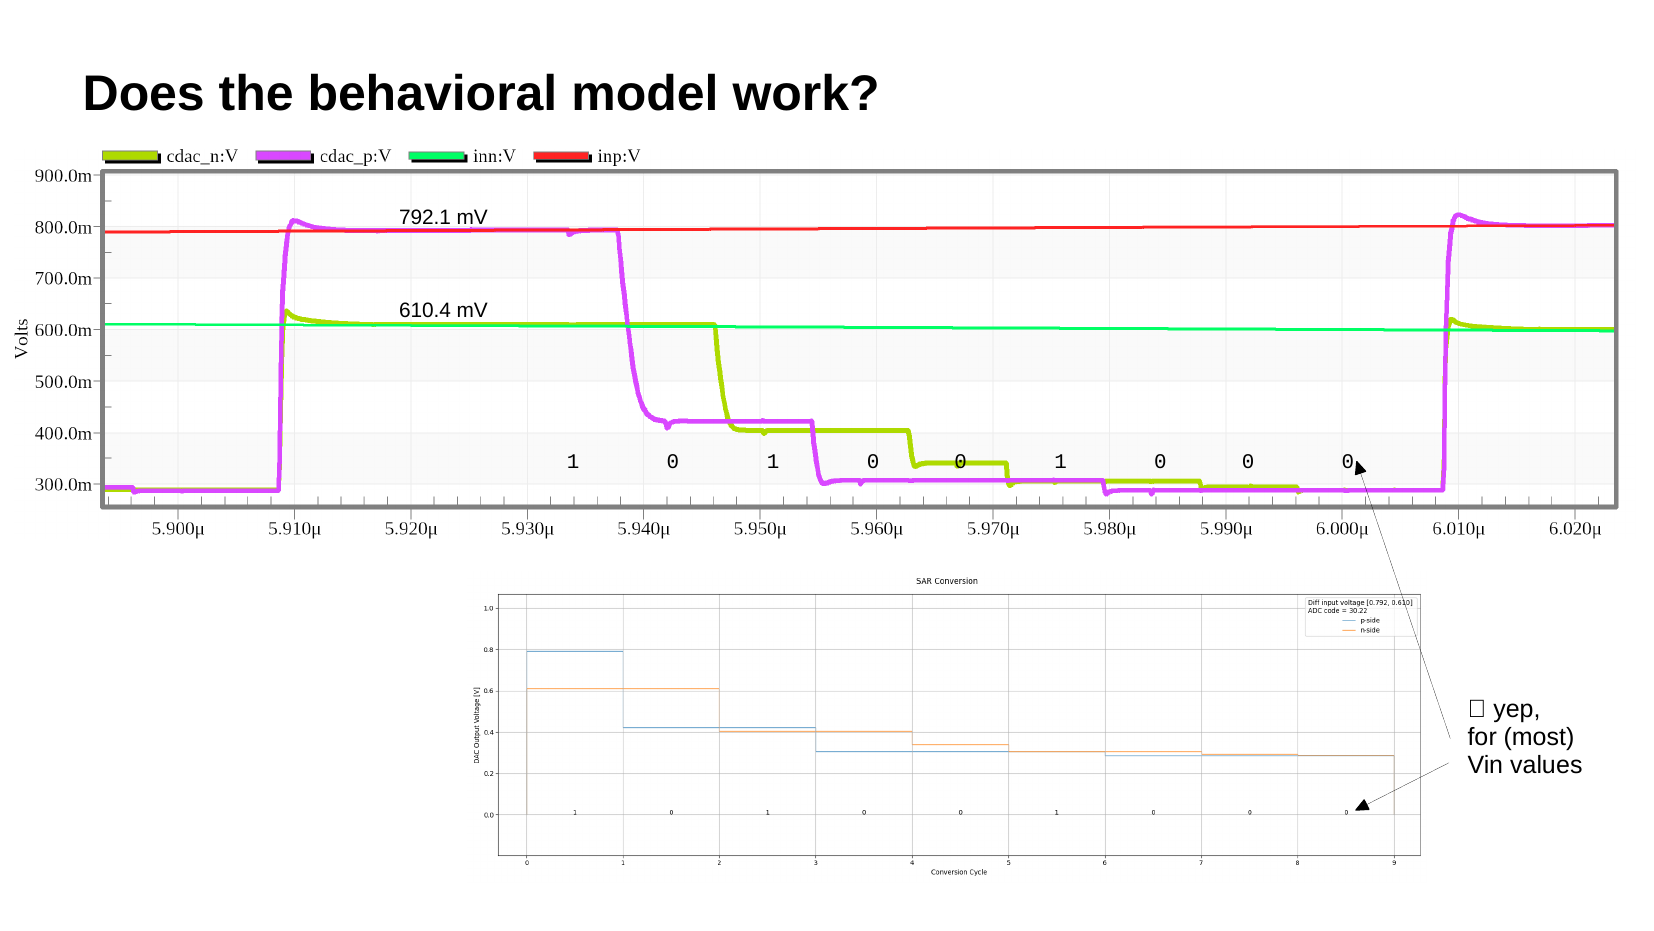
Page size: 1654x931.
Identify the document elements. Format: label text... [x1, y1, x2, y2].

picture [1395, 571, 1427, 666]
picture [467, 571, 1427, 883]
picture [14, 149, 1636, 539]
picture [1378, 528, 1382, 539]
text_box ✅ yep, for (most) Vin values [1452, 687, 1616, 787]
title Does the behavioral model work? [82, 37, 1238, 149]
text_box 1 0 1 0 0 1 0 0 0 [552, 443, 1378, 575]
text_box 792.1 mV 610.4 mV [384, 198, 535, 330]
